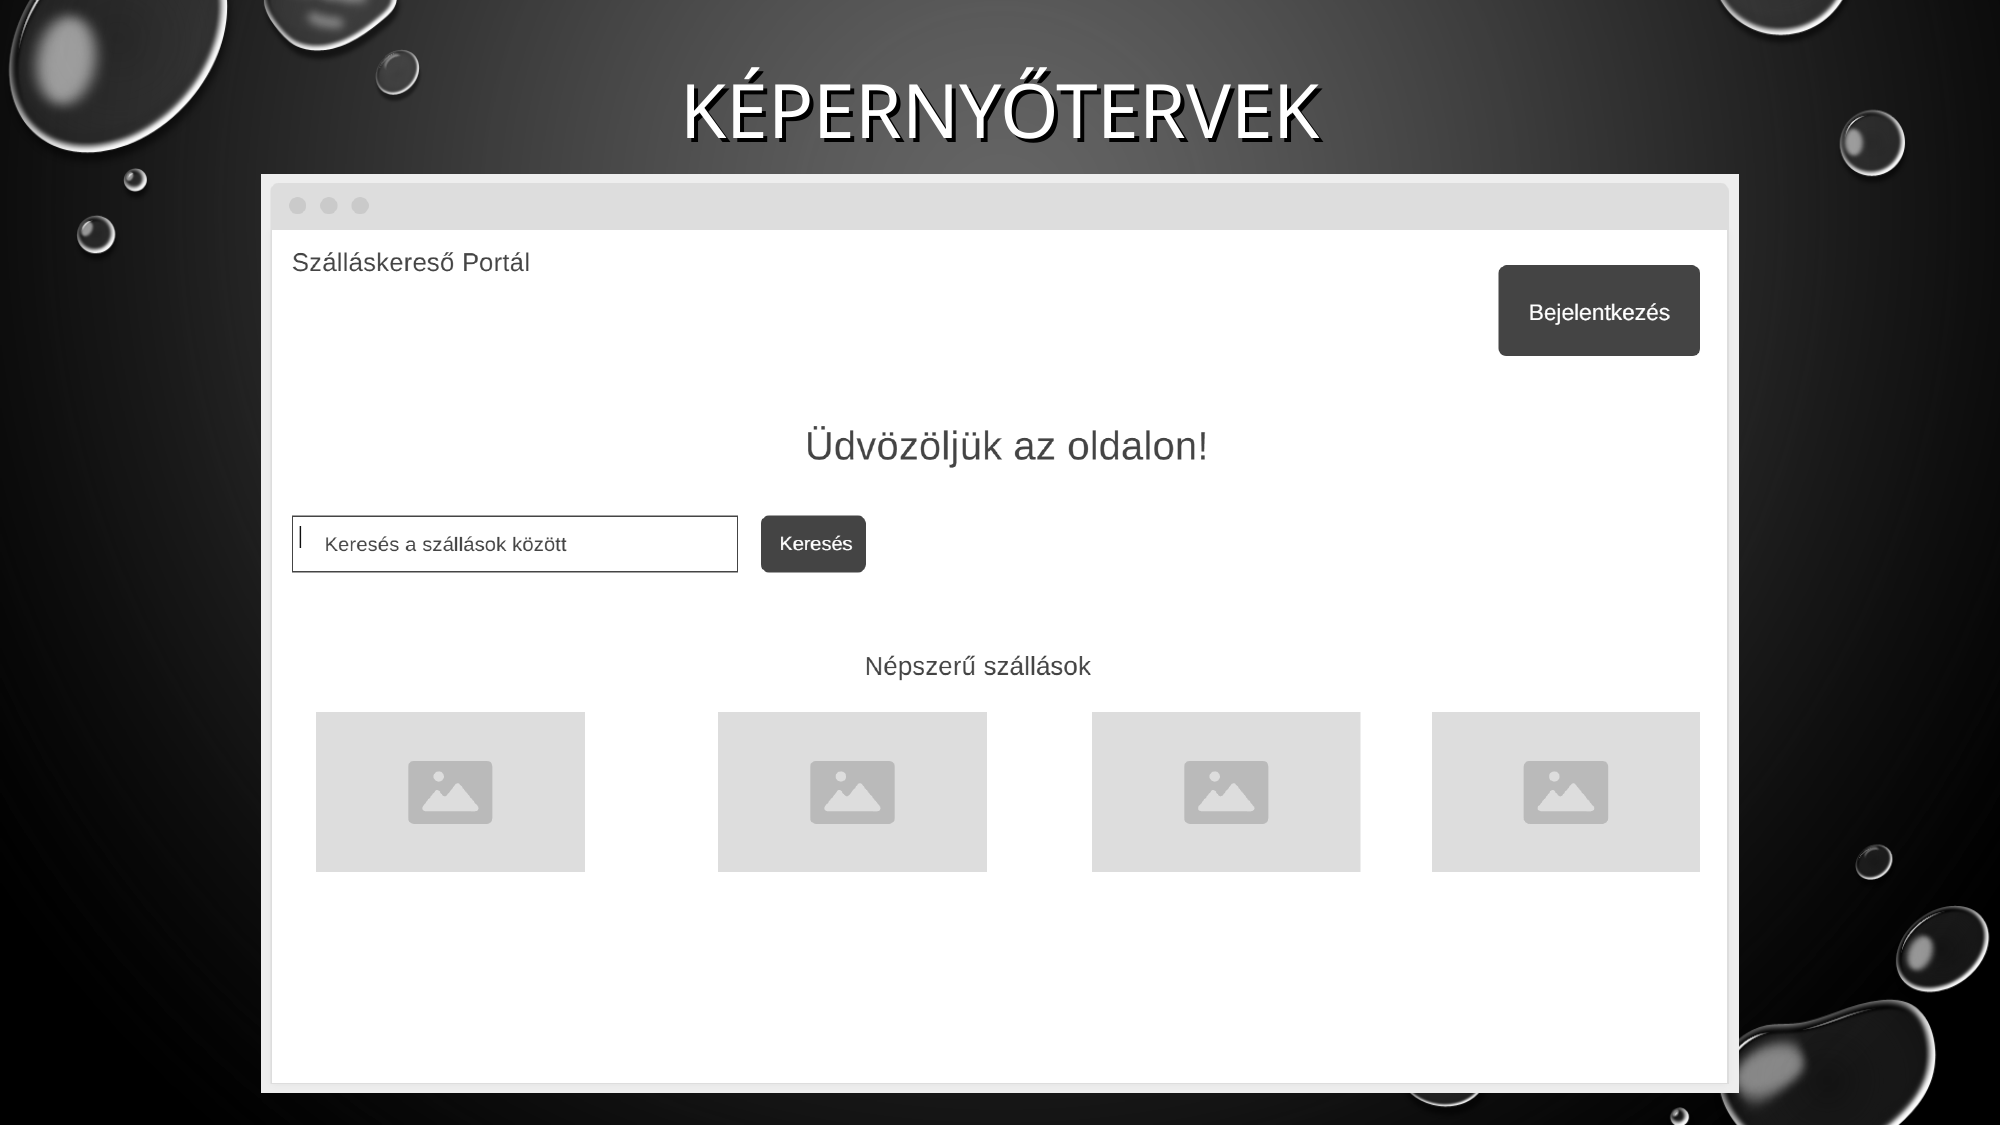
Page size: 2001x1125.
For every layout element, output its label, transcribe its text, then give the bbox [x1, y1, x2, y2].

title Képernyőtervek [149, 0, 1851, 230]
picture [261, 174, 1739, 1093]
